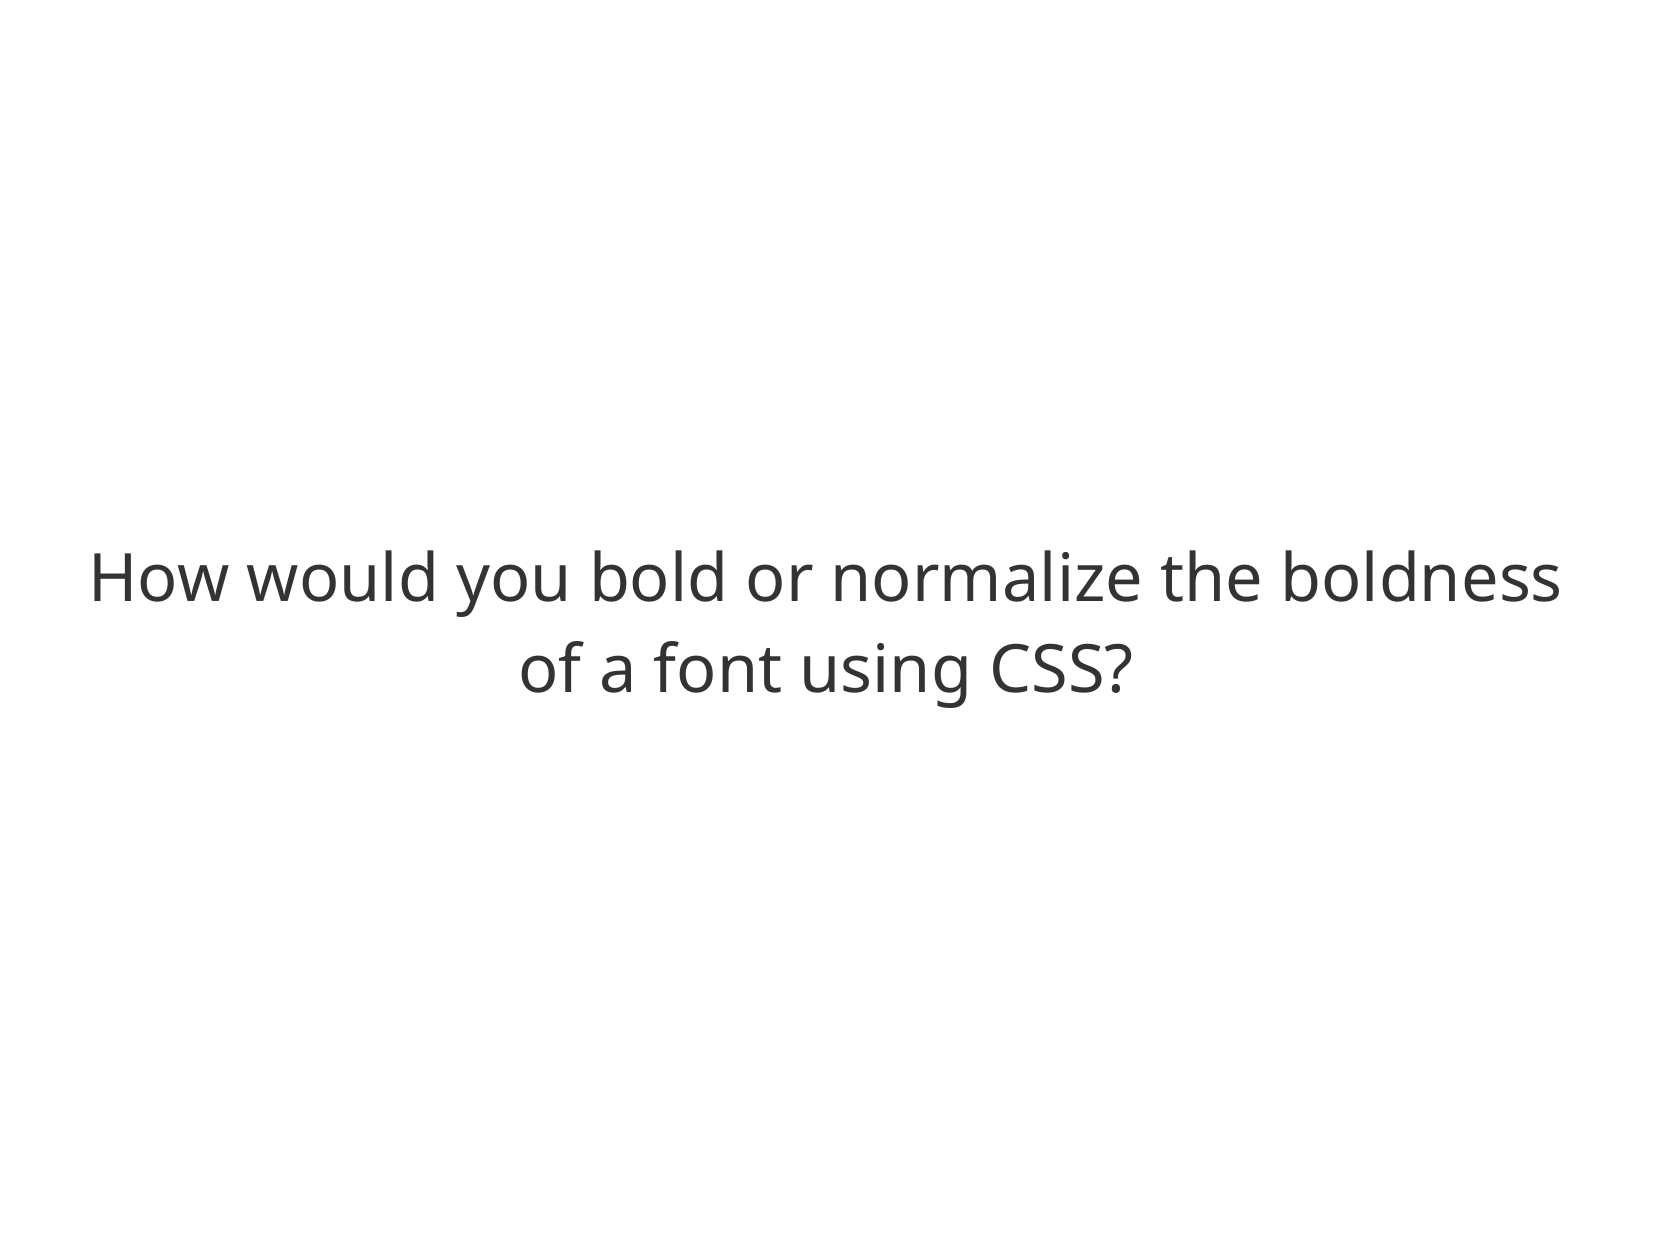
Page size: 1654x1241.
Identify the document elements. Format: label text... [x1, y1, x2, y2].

subtitle How would you bold or normalize the boldness of a font using CSS? [82, 49, 1571, 1193]
